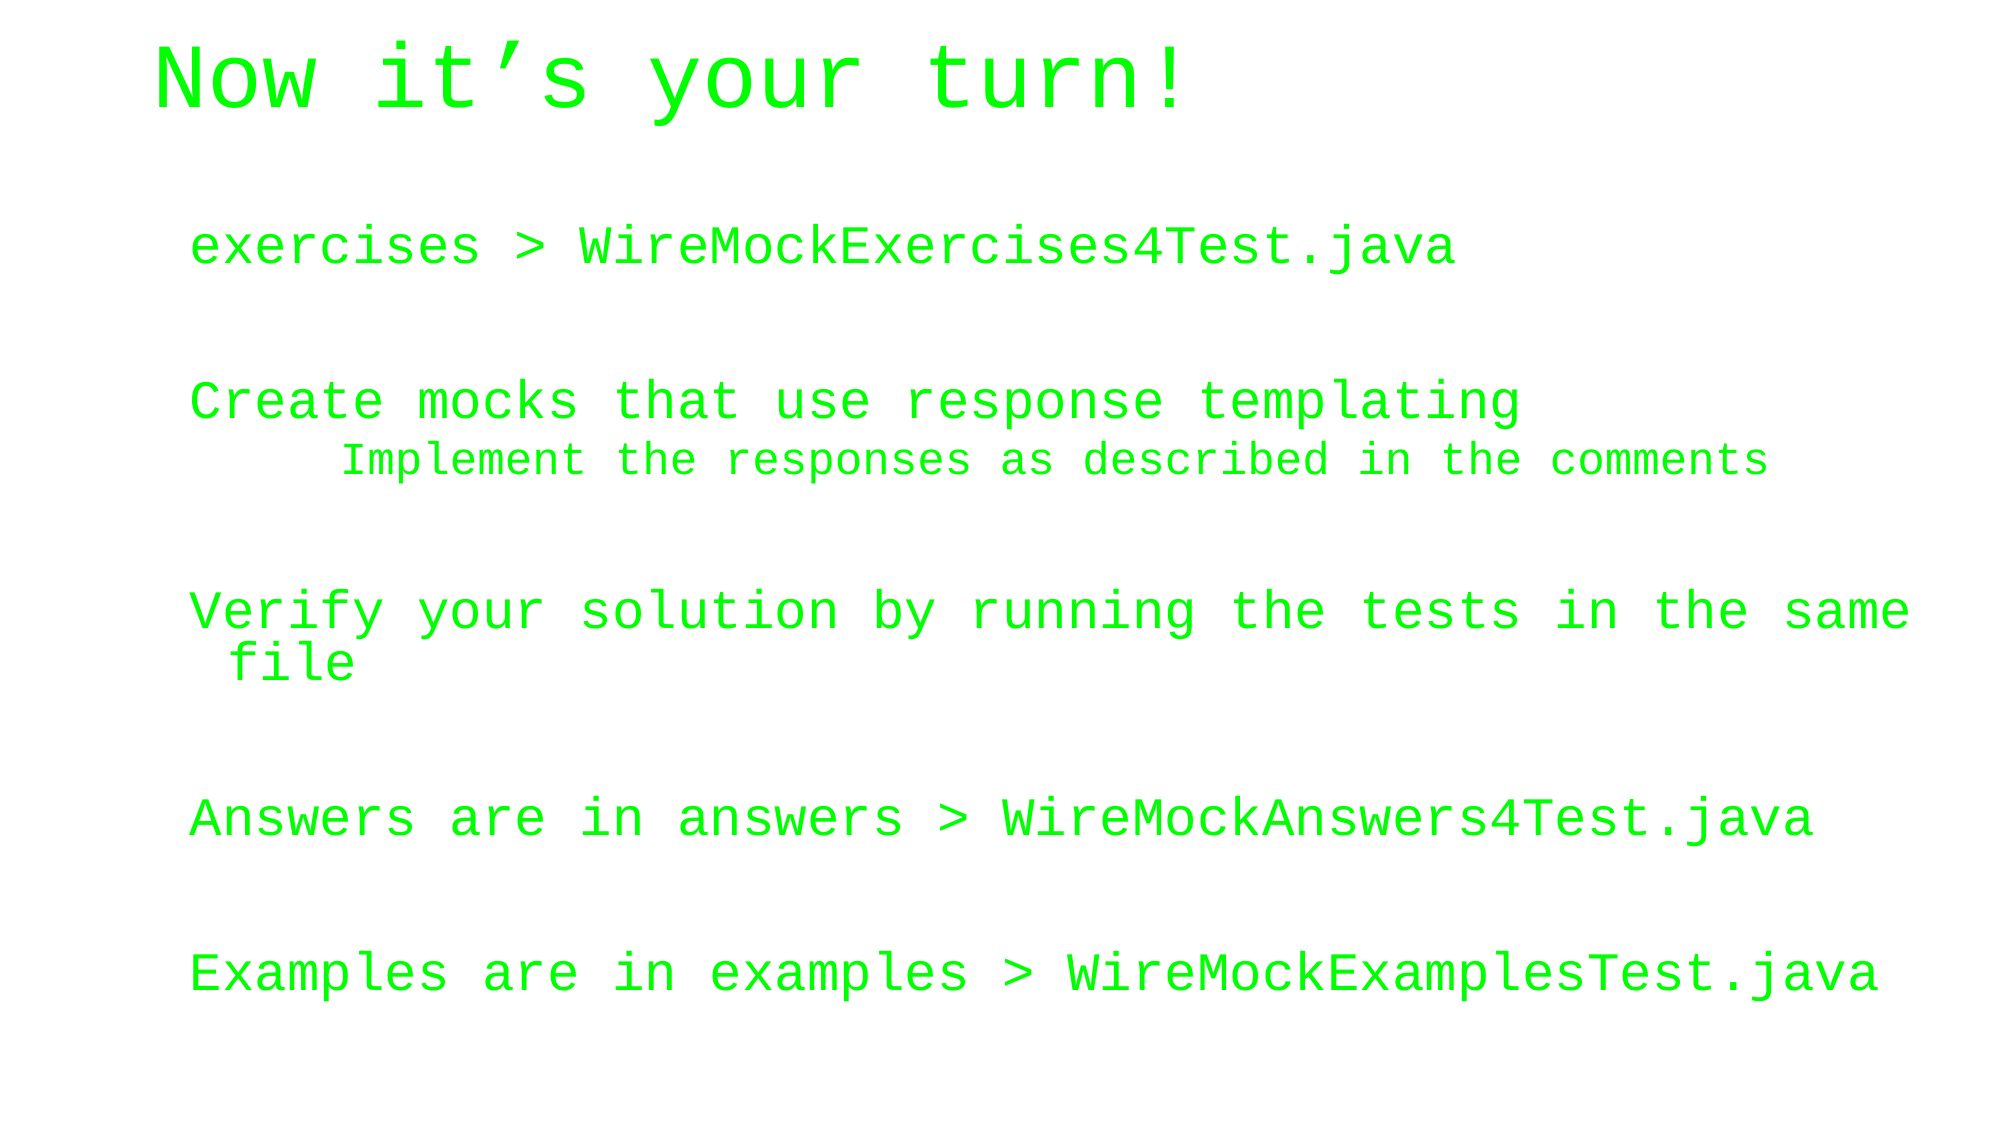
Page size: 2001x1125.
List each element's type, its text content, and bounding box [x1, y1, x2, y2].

list exercises > WireMockExercises4Test.java Create mocks that use response templating Implement the responses as described in the comments Verify your solution by running the tests in the same file Answers are in answers > WireMockAnswers4Test.java Examples are in examples > WireMockExamplesTest.java [137, 214, 1939, 1041]
title Now it’s your turn! [137, 18, 1863, 137]
